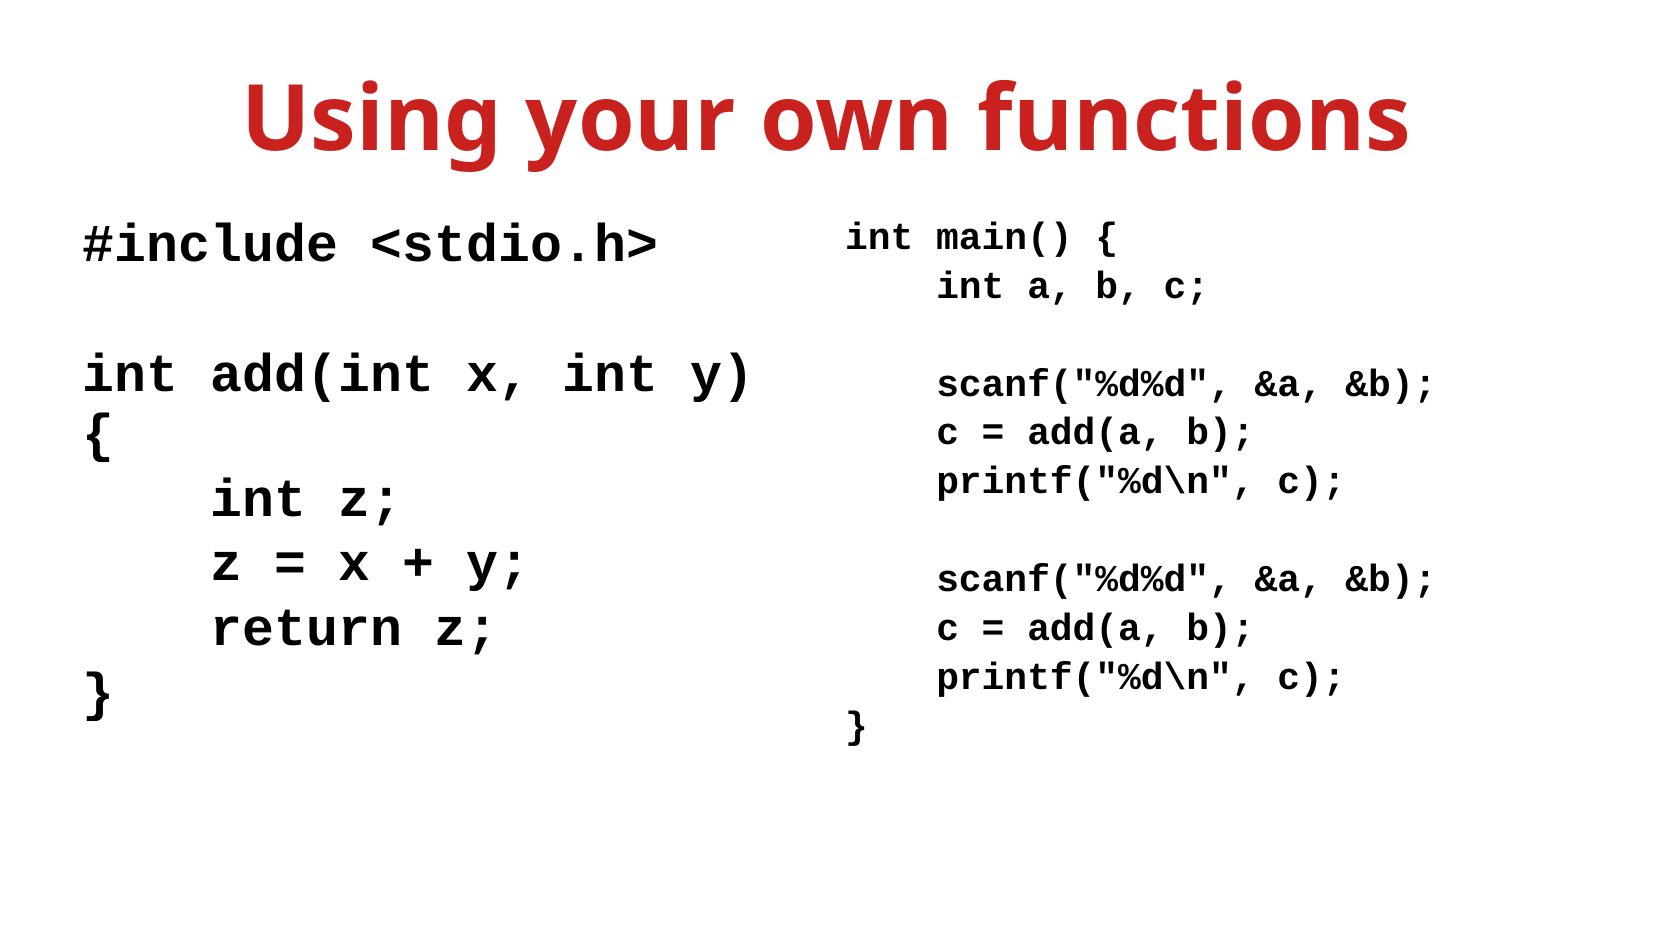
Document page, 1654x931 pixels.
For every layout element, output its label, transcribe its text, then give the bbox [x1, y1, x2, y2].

title Using your own functions [82, 37, 1571, 193]
list #include <stdio.h> int add(int x, int y) { int z; z = x + y; return z; } [82, 217, 809, 758]
list int main() { int a, b, c; scanf("%d%d", &a, &b); c = add(a, b); printf("%d\n", c); scanf("%d%d", &a, &b); c = add(a, b); printf("%d\n", c); } [845, 217, 1572, 758]
